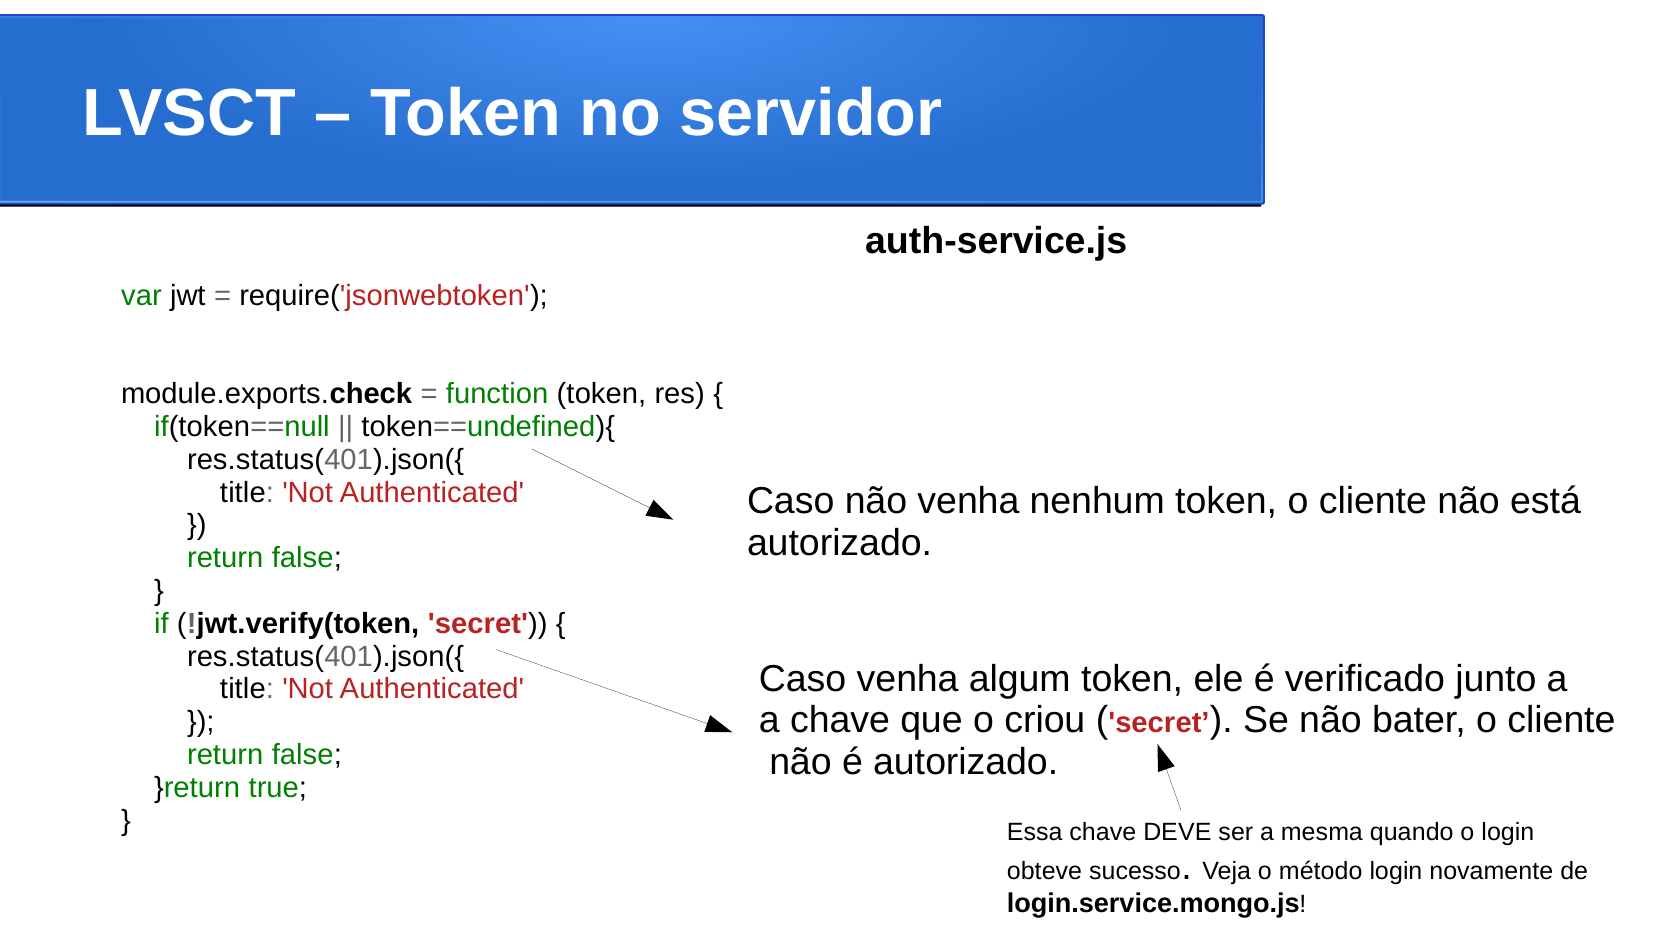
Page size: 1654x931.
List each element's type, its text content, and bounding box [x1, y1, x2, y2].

text_box auth-service.js [850, 212, 1288, 270]
title LVSCT – Token no servidor [82, 35, 1235, 189]
text_box Caso venha algum token, ele é verificado junto a a chave que o criou ('secret’). Se não bater, o cliente não é autorizado. [744, 649, 1631, 791]
text_box Caso não venha nenhum token, o cliente não está autorizado. [732, 472, 1596, 572]
text_box Essa chave DEVE ser a mesma quando o login obteve sucesso. Veja o método login novamente de login.service.mongo.js! [992, 810, 1605, 926]
text_box var jwt = require('jsonwebtoken'); module.exports.check = function (token, res) { if(token==null || token==undefined){ res.status(401).json({ title: 'Not Authenticated' }) return false; } if (!jwt.verify(token, 'secret')) { res.status(401).json({ title: 'Not Authenticated' }); return false; }return true; } [106, 271, 1300, 844]
